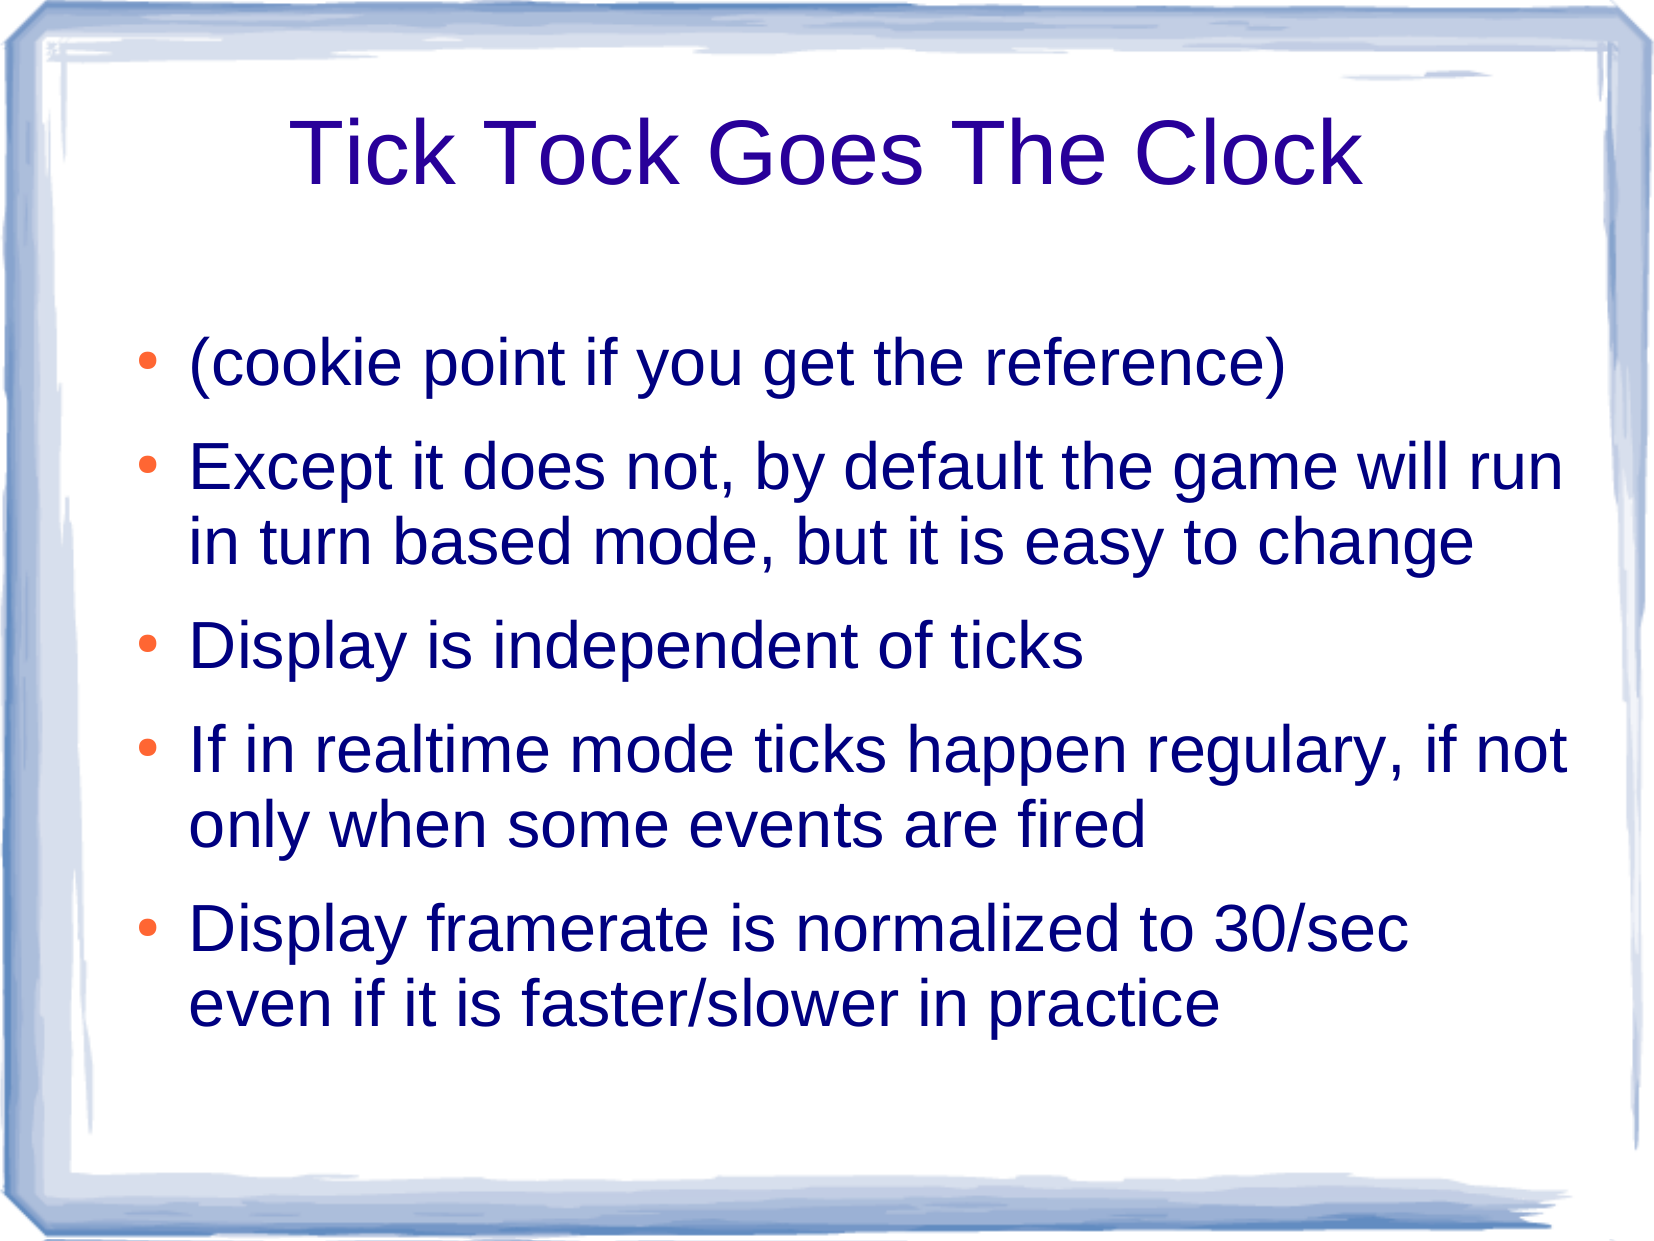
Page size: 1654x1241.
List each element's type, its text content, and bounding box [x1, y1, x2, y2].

title Tick Tock Goes The Clock [82, 56, 1571, 250]
list (cookie point if you get the reference) Except it does not, by default the game will run in turn based mode, but it is easy to change Display is independent of ticks If in realtime mode ticks happen regulary, if not only when some events are fired Display framerate is normalized to 30/sec even if it is faster/slower in practice [118, 324, 1571, 1129]
picture [0, 0, 1654, 1241]
